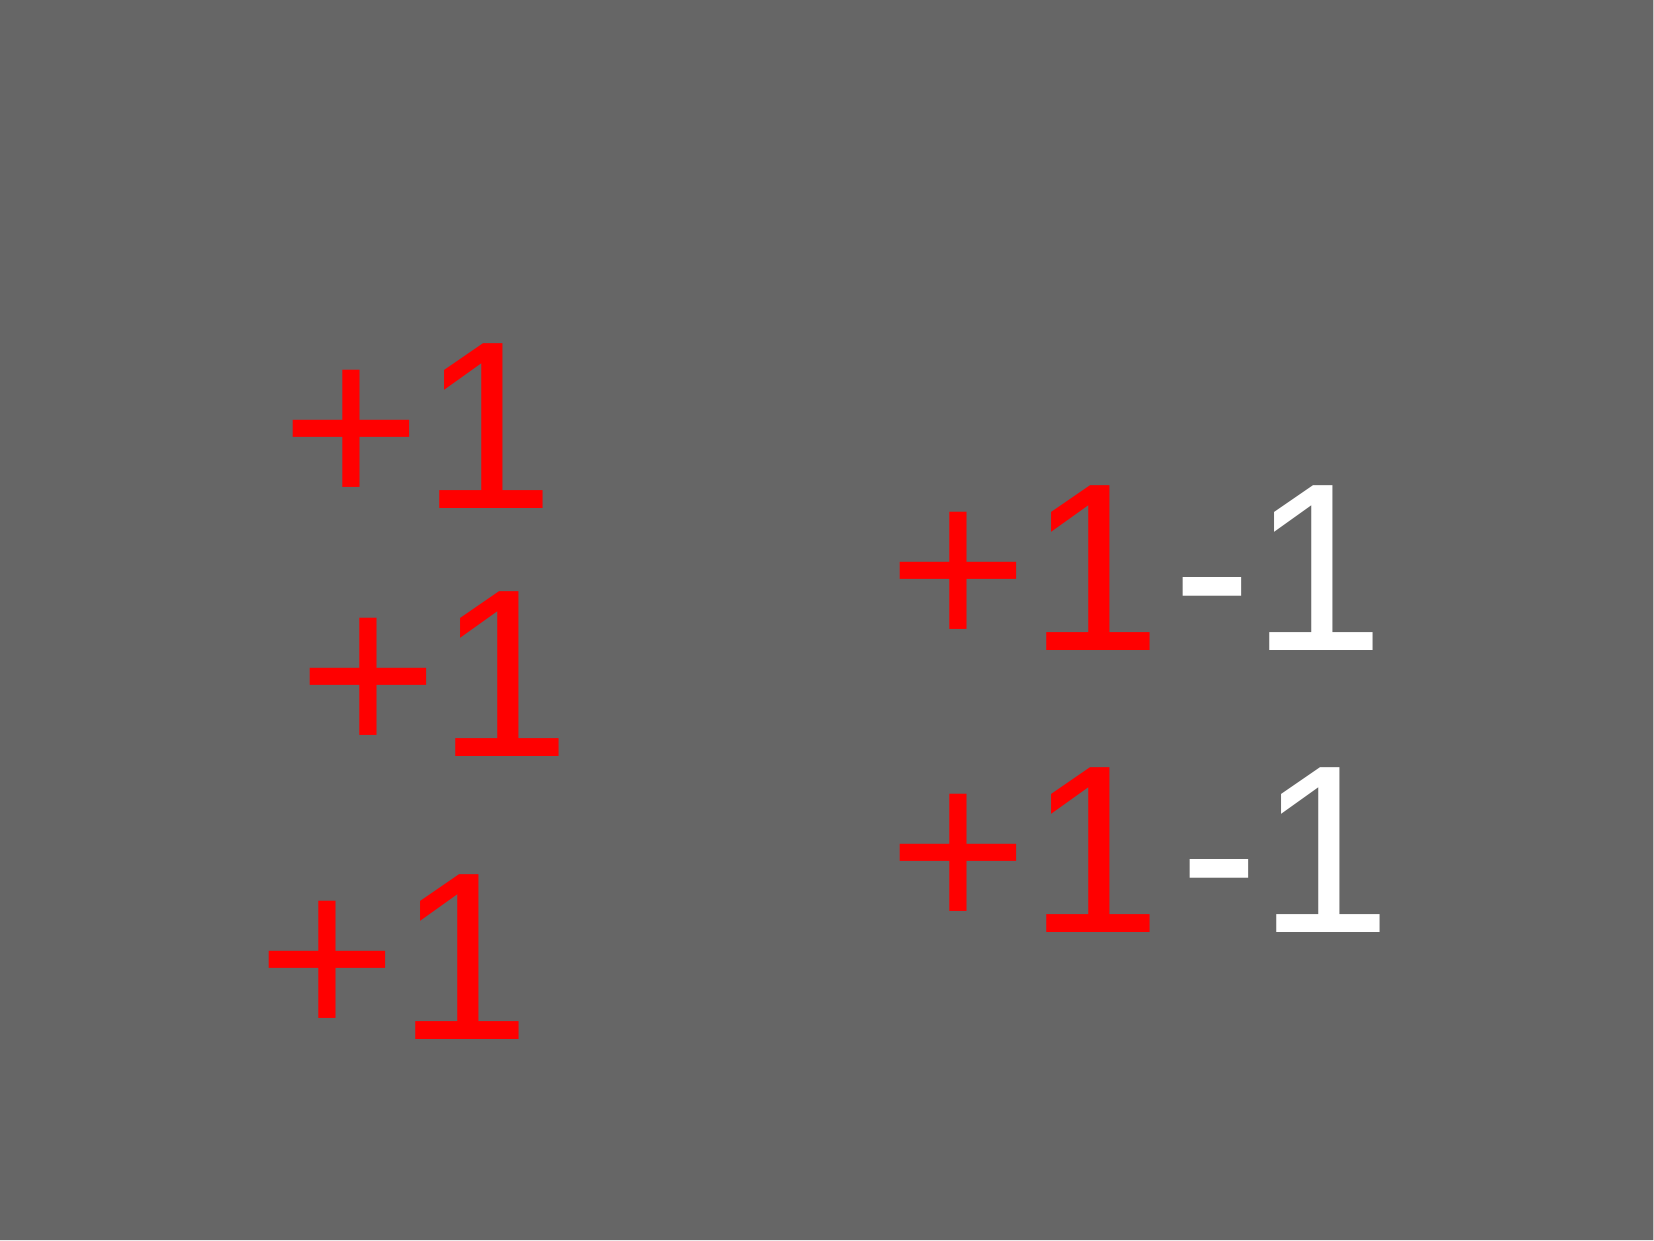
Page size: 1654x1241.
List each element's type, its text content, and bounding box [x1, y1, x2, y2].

text_box -1 [1210, 708, 1501, 992]
text_box +1 [874, 426, 1210, 708]
text_box +1 [266, 284, 603, 567]
text_box -1 [1210, 426, 1494, 708]
text_box +1 [874, 708, 1210, 992]
text_box [0, 0, 1654, 1241]
text_box +1 [283, 532, 620, 815]
text_box +1 [243, 814, 579, 1098]
